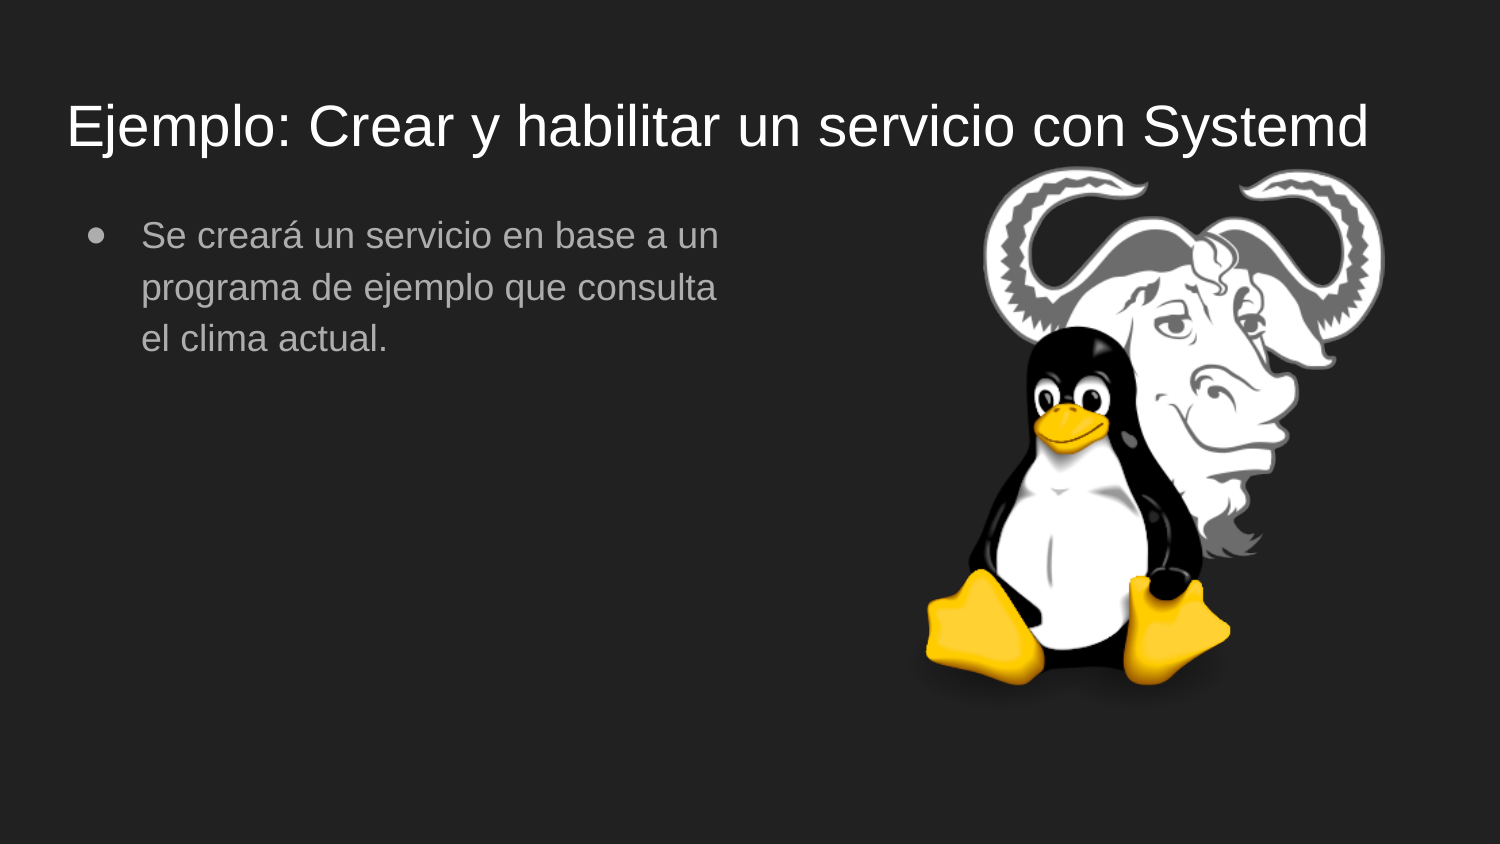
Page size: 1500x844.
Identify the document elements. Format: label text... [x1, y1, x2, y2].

list Se creará un servicio en base a un programa de ejemplo que consulta el clima actual. [51, 189, 750, 750]
title Ejemplo: Crear y habilitar un servicio con Systemd [51, 72, 1449, 167]
picture [906, 166, 1385, 710]
